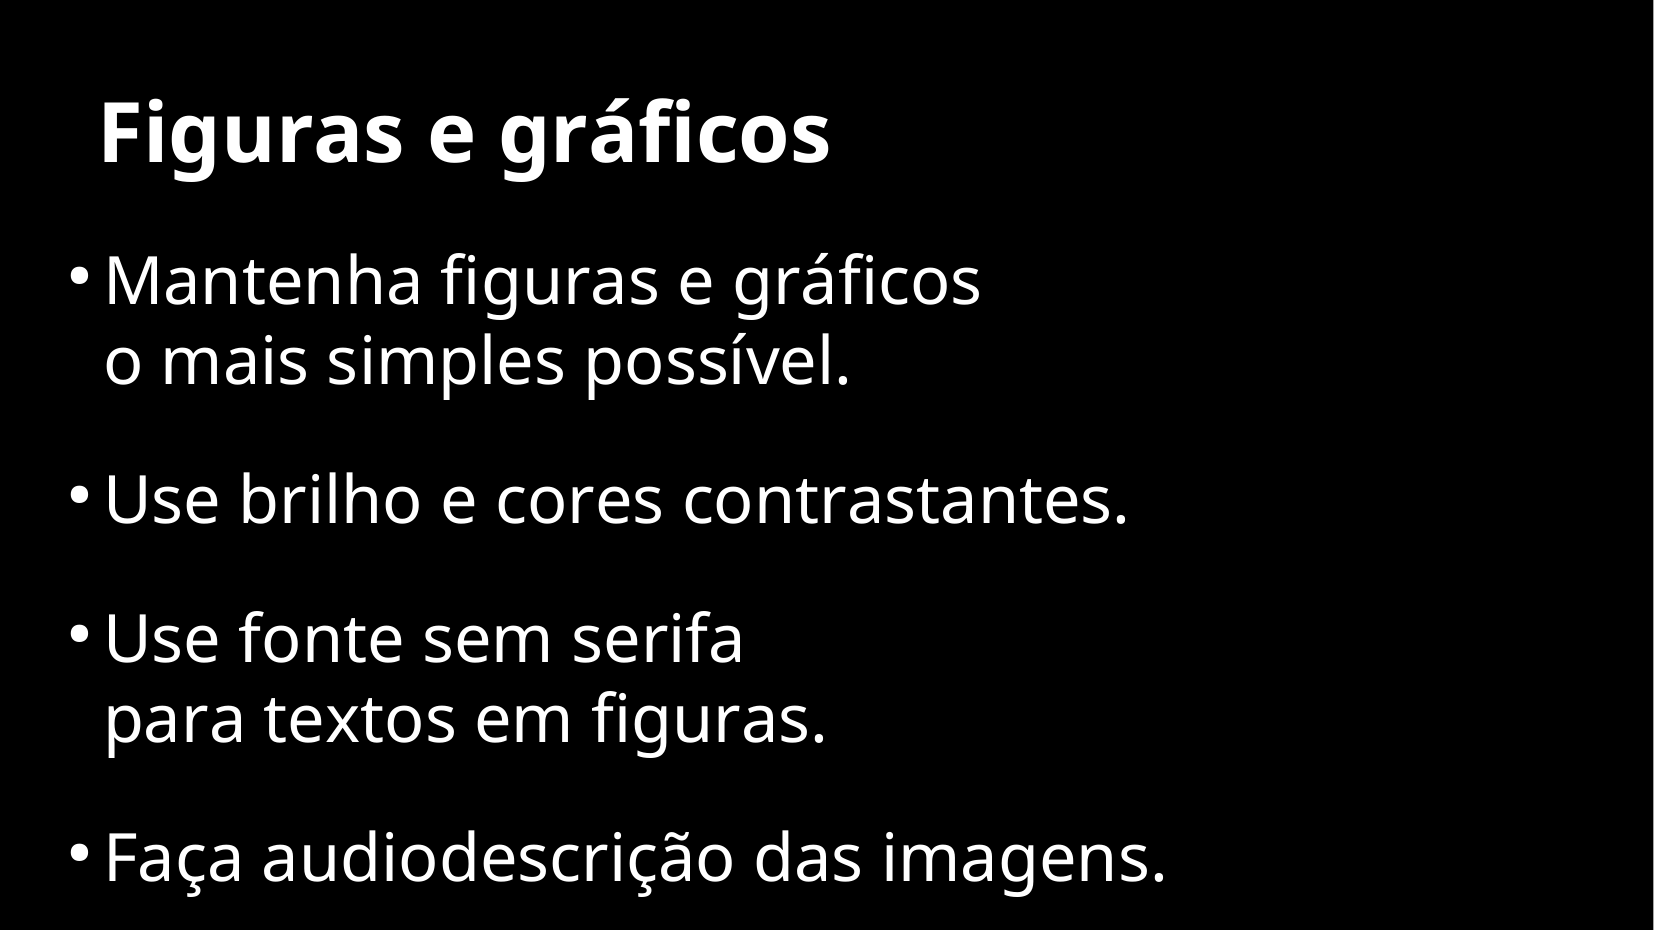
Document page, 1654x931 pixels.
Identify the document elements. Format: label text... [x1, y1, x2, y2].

text_box Figuras e gráficos [82, 70, 1406, 130]
text_box Mantenha figuras e gráficos o mais simples possível. Use brilho e cores contrastantes. Use fonte sem serifa para textos em figuras. Faça audiodescrição das imagens. [53, 230, 1394, 922]
